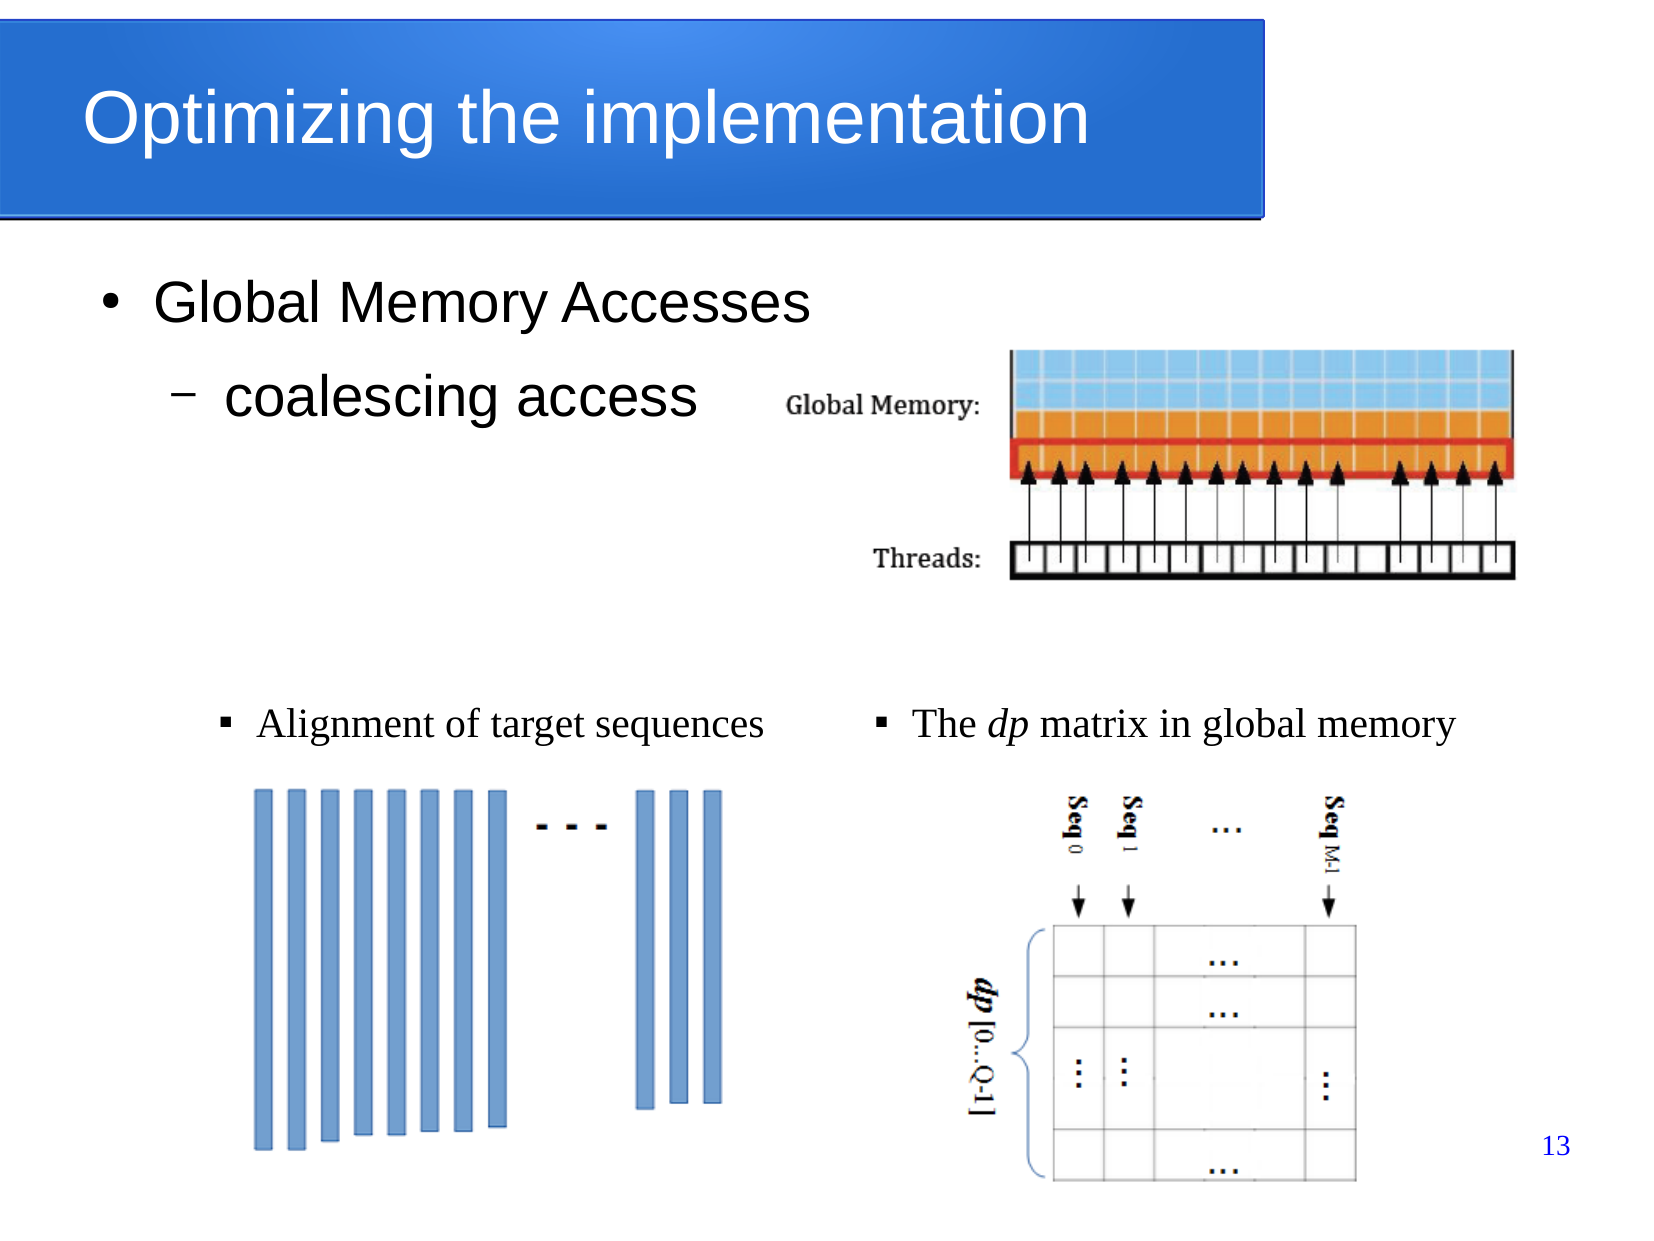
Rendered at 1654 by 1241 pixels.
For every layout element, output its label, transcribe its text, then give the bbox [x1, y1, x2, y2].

text_box The dp matrix in global memory [861, 692, 1504, 755]
list Global Memory Accesses coalescing access [82, 269, 1538, 1201]
text_box Alignment of target sequences [205, 692, 806, 755]
picture [961, 786, 1360, 1186]
title Optimizing the implementation [82, 25, 1250, 211]
picture [780, 344, 1522, 586]
picture [240, 786, 740, 1162]
